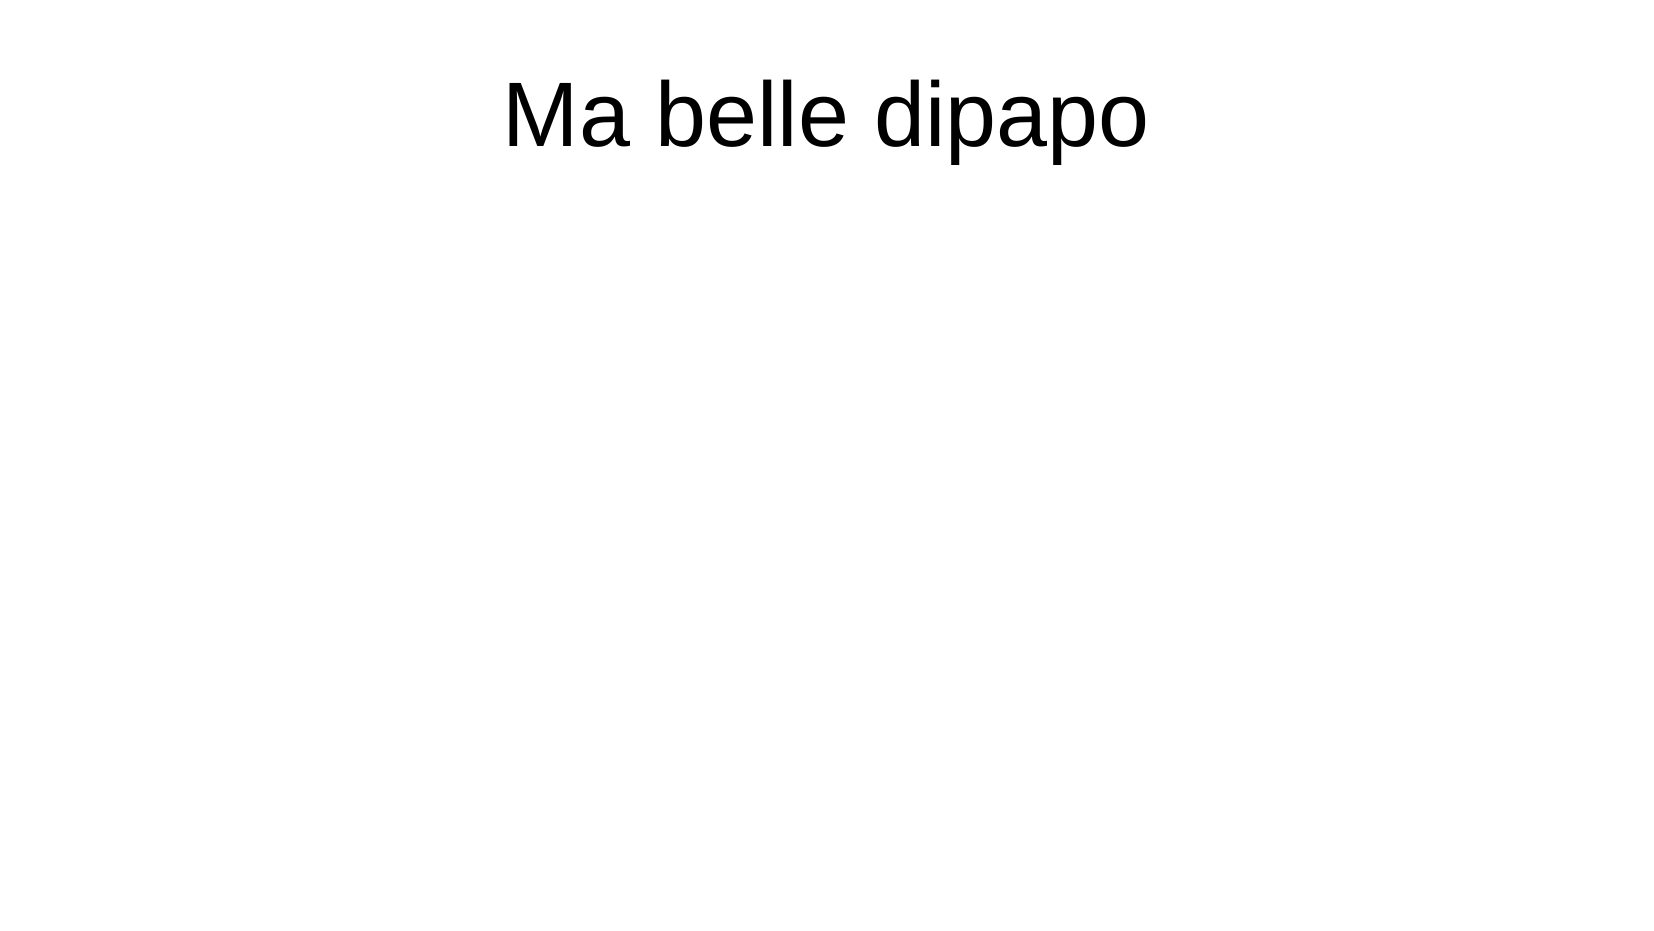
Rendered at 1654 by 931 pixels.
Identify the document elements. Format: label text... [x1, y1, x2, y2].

title Ma belle dipapo [82, 37, 1571, 193]
